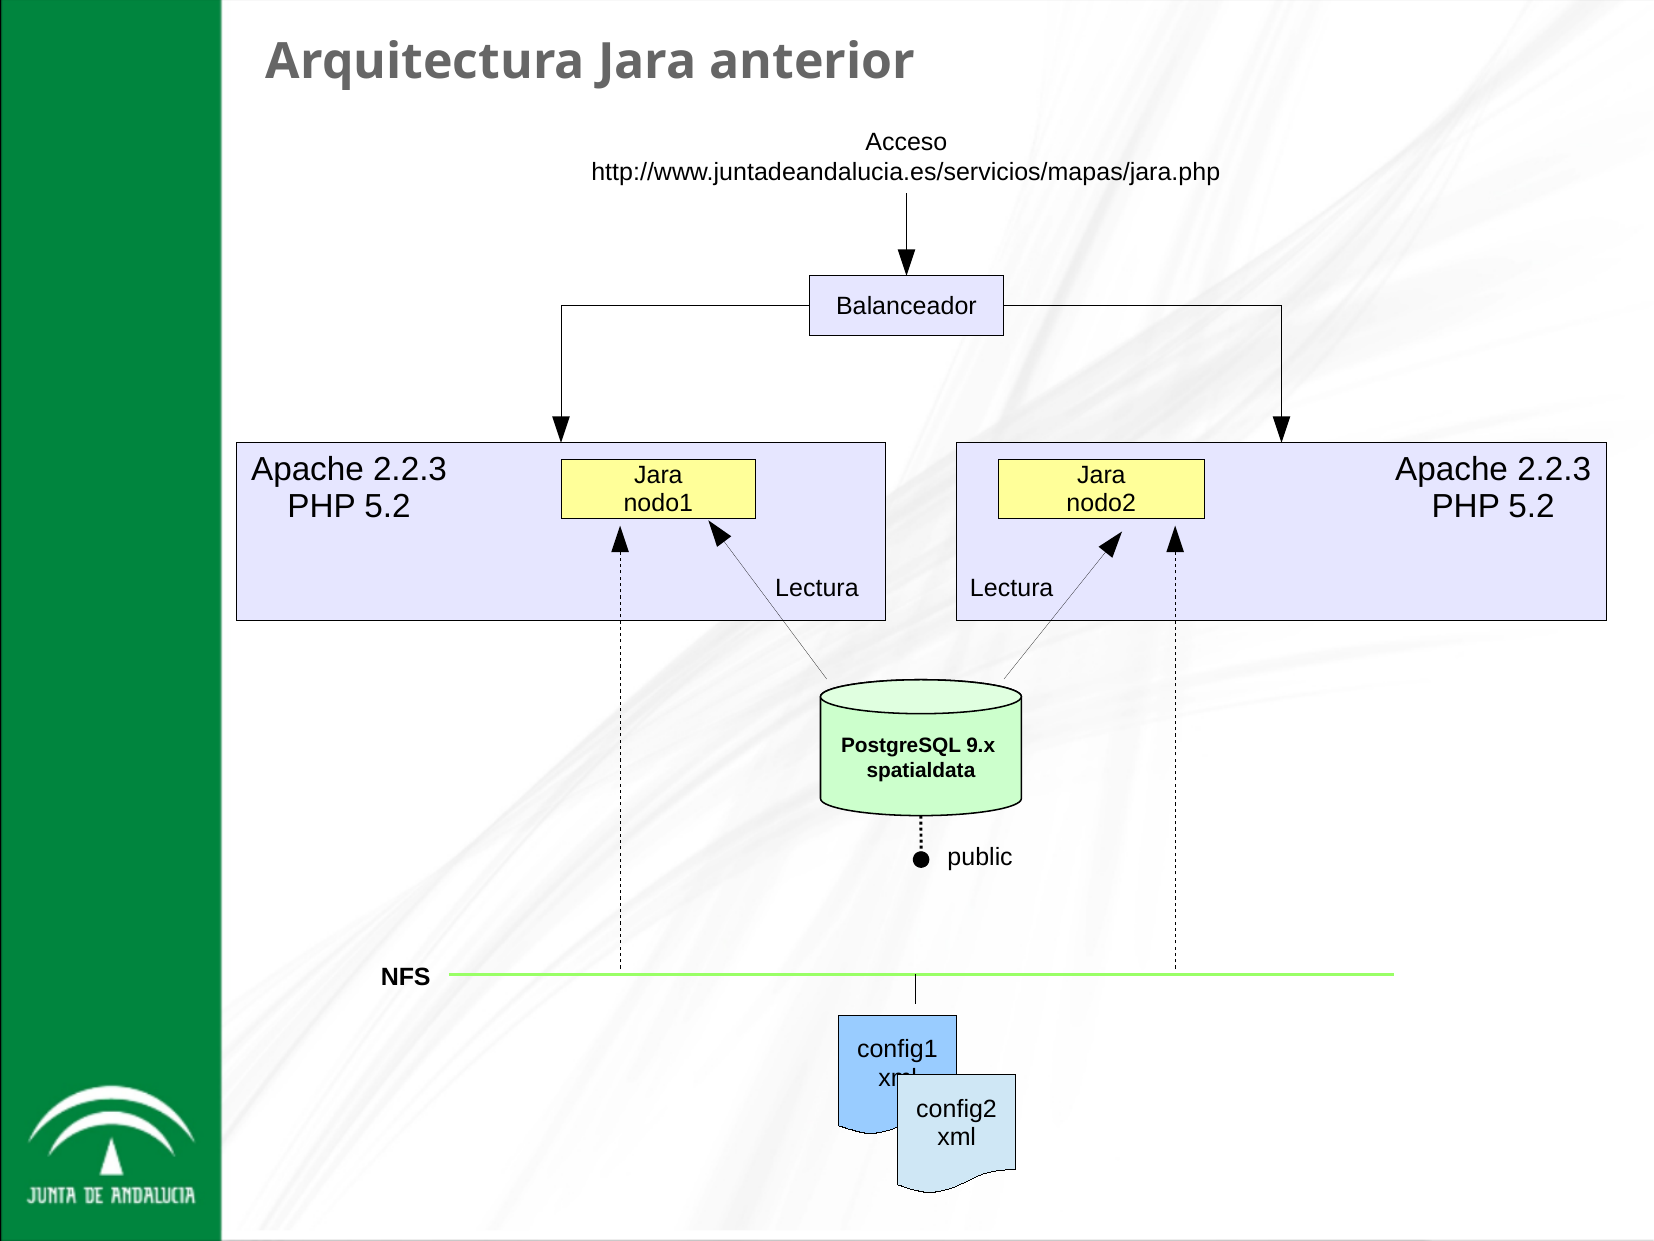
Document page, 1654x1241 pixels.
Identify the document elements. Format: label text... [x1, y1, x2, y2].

text_box NFS [366, 952, 455, 999]
title Arquitectura Jara anterior [265, 29, 1571, 89]
text_box config2 xml [897, 1074, 1016, 1193]
text_box Lectura [926, 563, 1069, 609]
text_box config1 xml [838, 1015, 957, 1134]
text_box Jara nodo2 [998, 459, 1205, 519]
text_box Lectura [731, 563, 874, 609]
text_box Jara nodo1 [561, 459, 756, 519]
text_box Apache 2.2.3 PHP 5.2 [956, 442, 1607, 621]
text_box Balanceador [809, 275, 1004, 336]
picture [0, 0, 1654, 1241]
text_box Apache 2.2.3 PHP 5.2 [236, 442, 886, 621]
text_box public [932, 833, 1164, 879]
text_box Apache 2.2.3 PHP 5.2 [956, 609, 1059, 621]
text_box Acceso http://www.juntadeandalucia.es/servicios/mapas/jara.php [537, 118, 1276, 194]
text_box PostgreSQL 9.x spatialdata [820, 698, 1022, 816]
